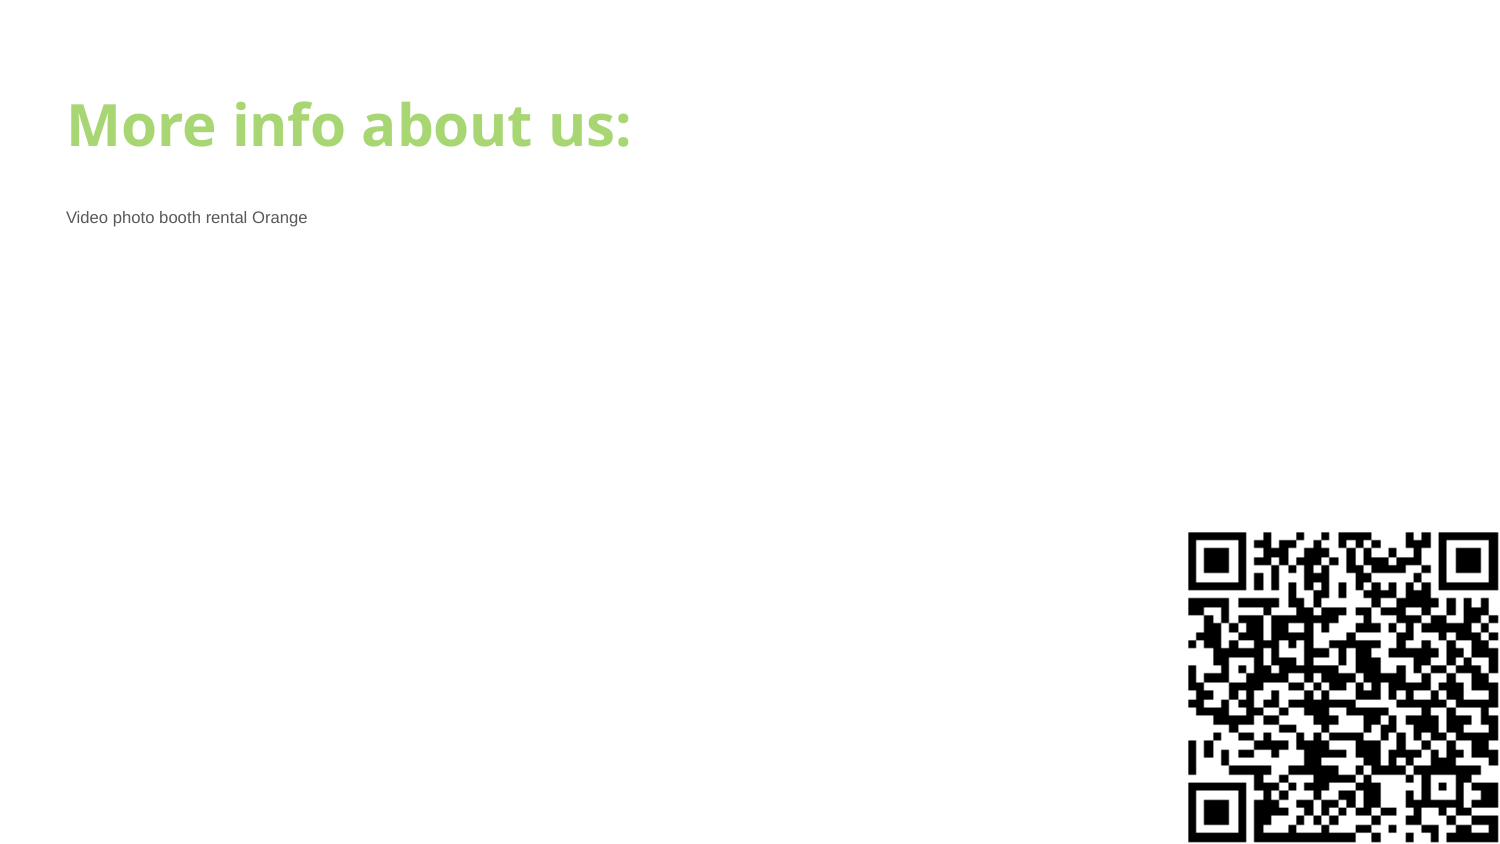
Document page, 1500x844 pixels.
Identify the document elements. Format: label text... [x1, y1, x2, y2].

list Video photo booth rental Orange [51, 189, 1449, 750]
title More info about us: [51, 72, 1449, 167]
picture [1187, 531, 1500, 844]
